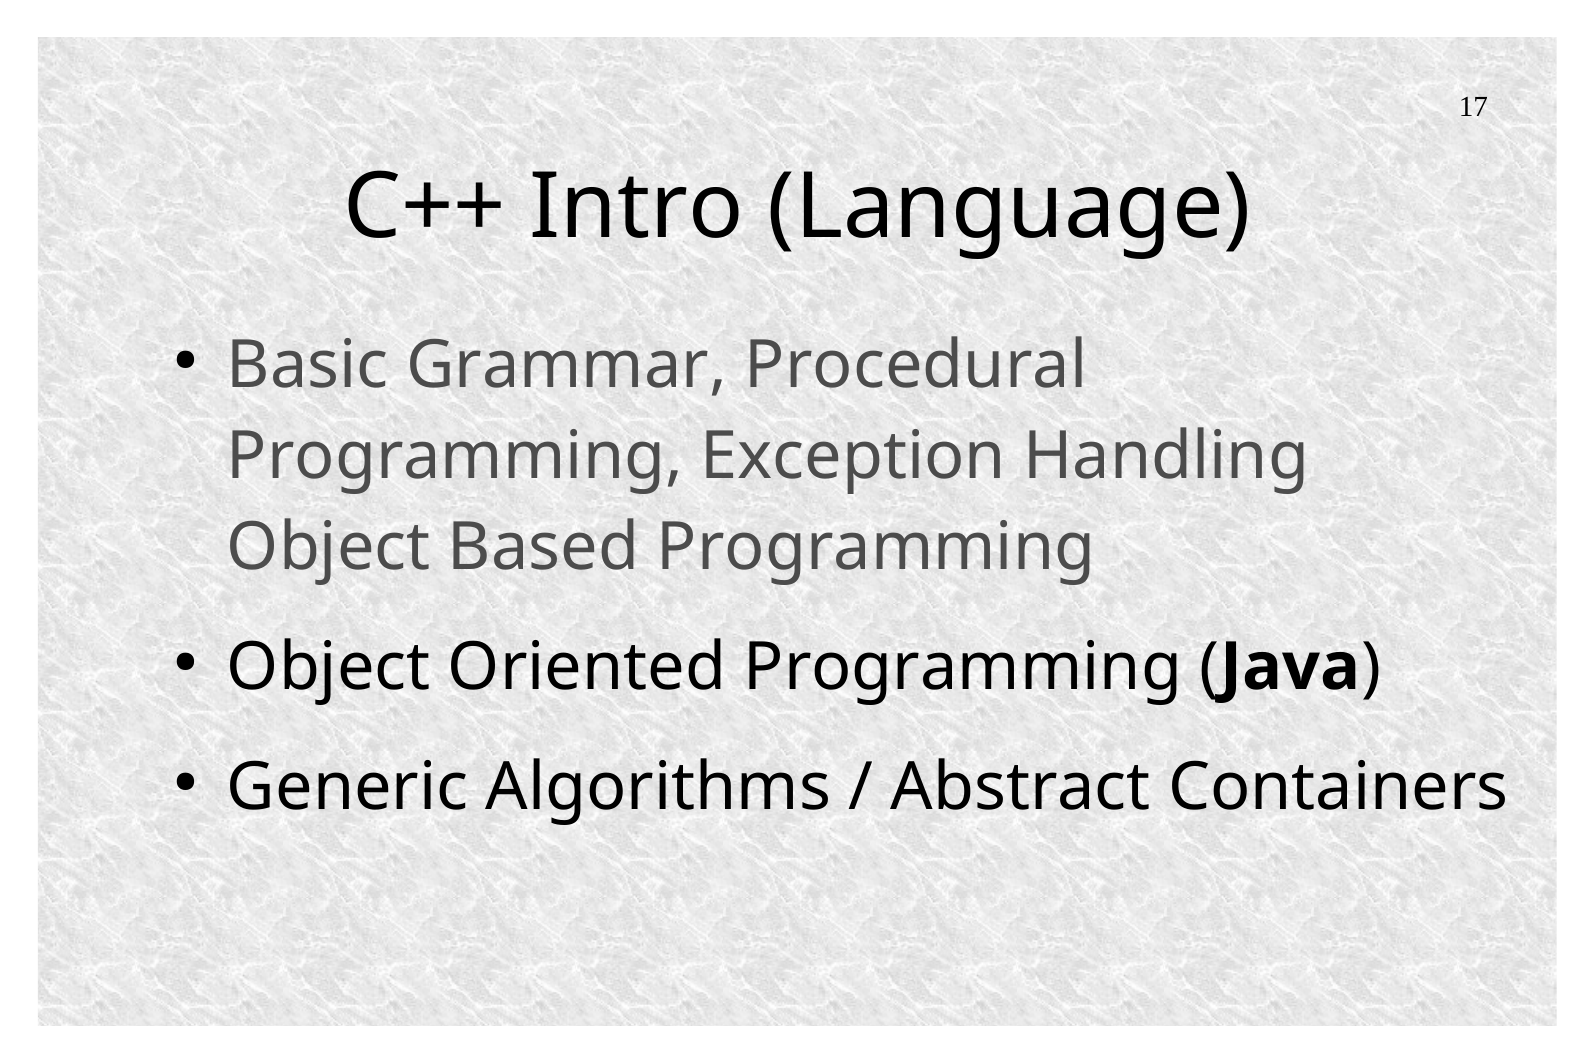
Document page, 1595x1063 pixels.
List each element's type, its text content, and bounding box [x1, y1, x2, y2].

title C++ Intro (Language) [149, 119, 1447, 285]
list Basic Grammar, Procedural Programming, Exception Handling Object Based Programming Object Oriented Programming (Java) Generic Algorithms / Abstract Containers [155, 316, 1515, 1026]
picture [37, 37, 1557, 1026]
